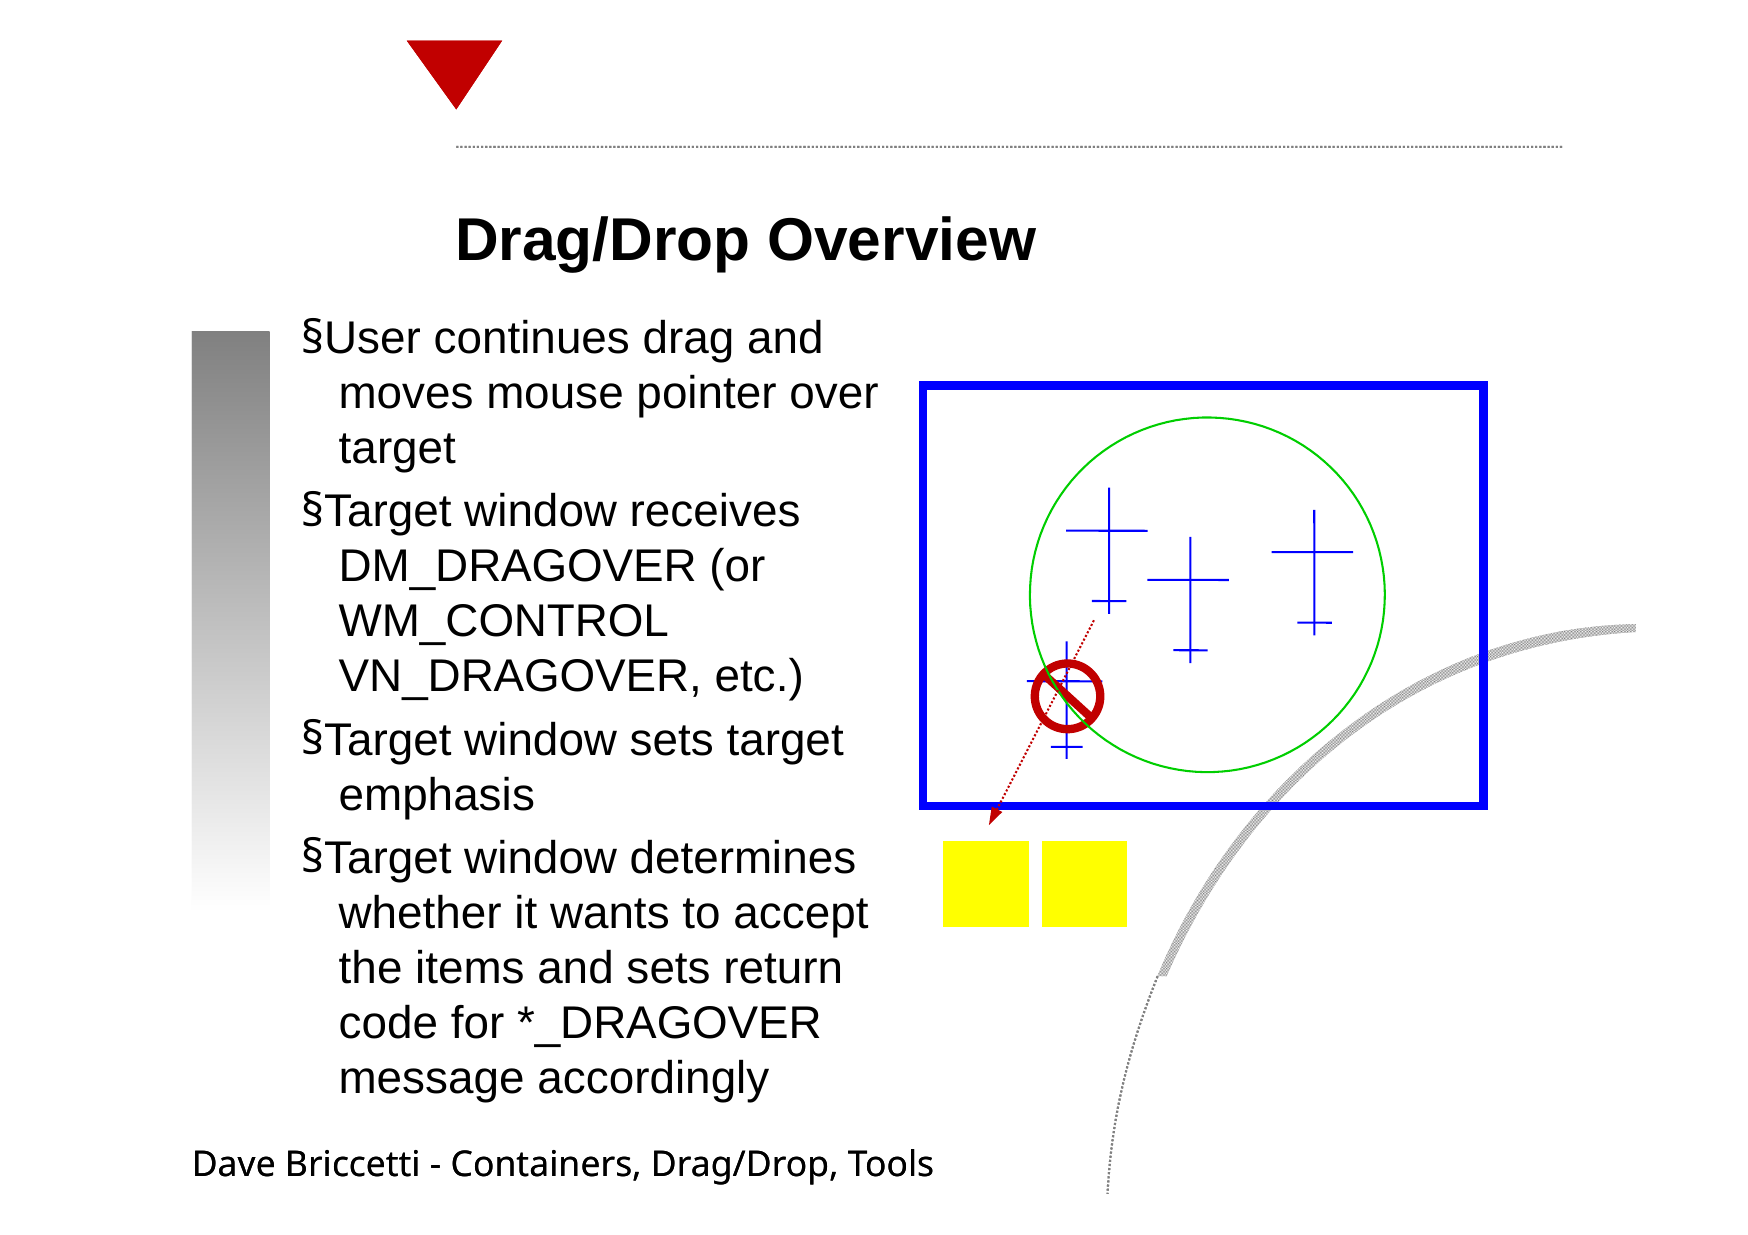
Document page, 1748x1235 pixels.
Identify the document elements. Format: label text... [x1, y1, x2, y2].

text_box [406, 40, 503, 110]
text_box [1043, 842, 1126, 926]
text_box Dave Briccetti - Containers, Drag/Drop, Tools [191, 1141, 1505, 1210]
text_box User continues drag and moves mouse pointer over target Target window receives DM_DRAGOVER (or WM_CONTROL VN_DRAGOVER, etc.) Target window sets target emphasis Target window determines whether it wants to accept the items and sets return code for *_DRAGOVER message accordingly [300, 307, 896, 1134]
text_box [1266, 654, 1479, 802]
text_box [192, 332, 269, 911]
text_box [1488, 624, 1636, 662]
text_box [1157, 810, 1272, 977]
text_box [944, 842, 1028, 926]
text_box Drag/Drop Overview [455, 196, 1568, 277]
